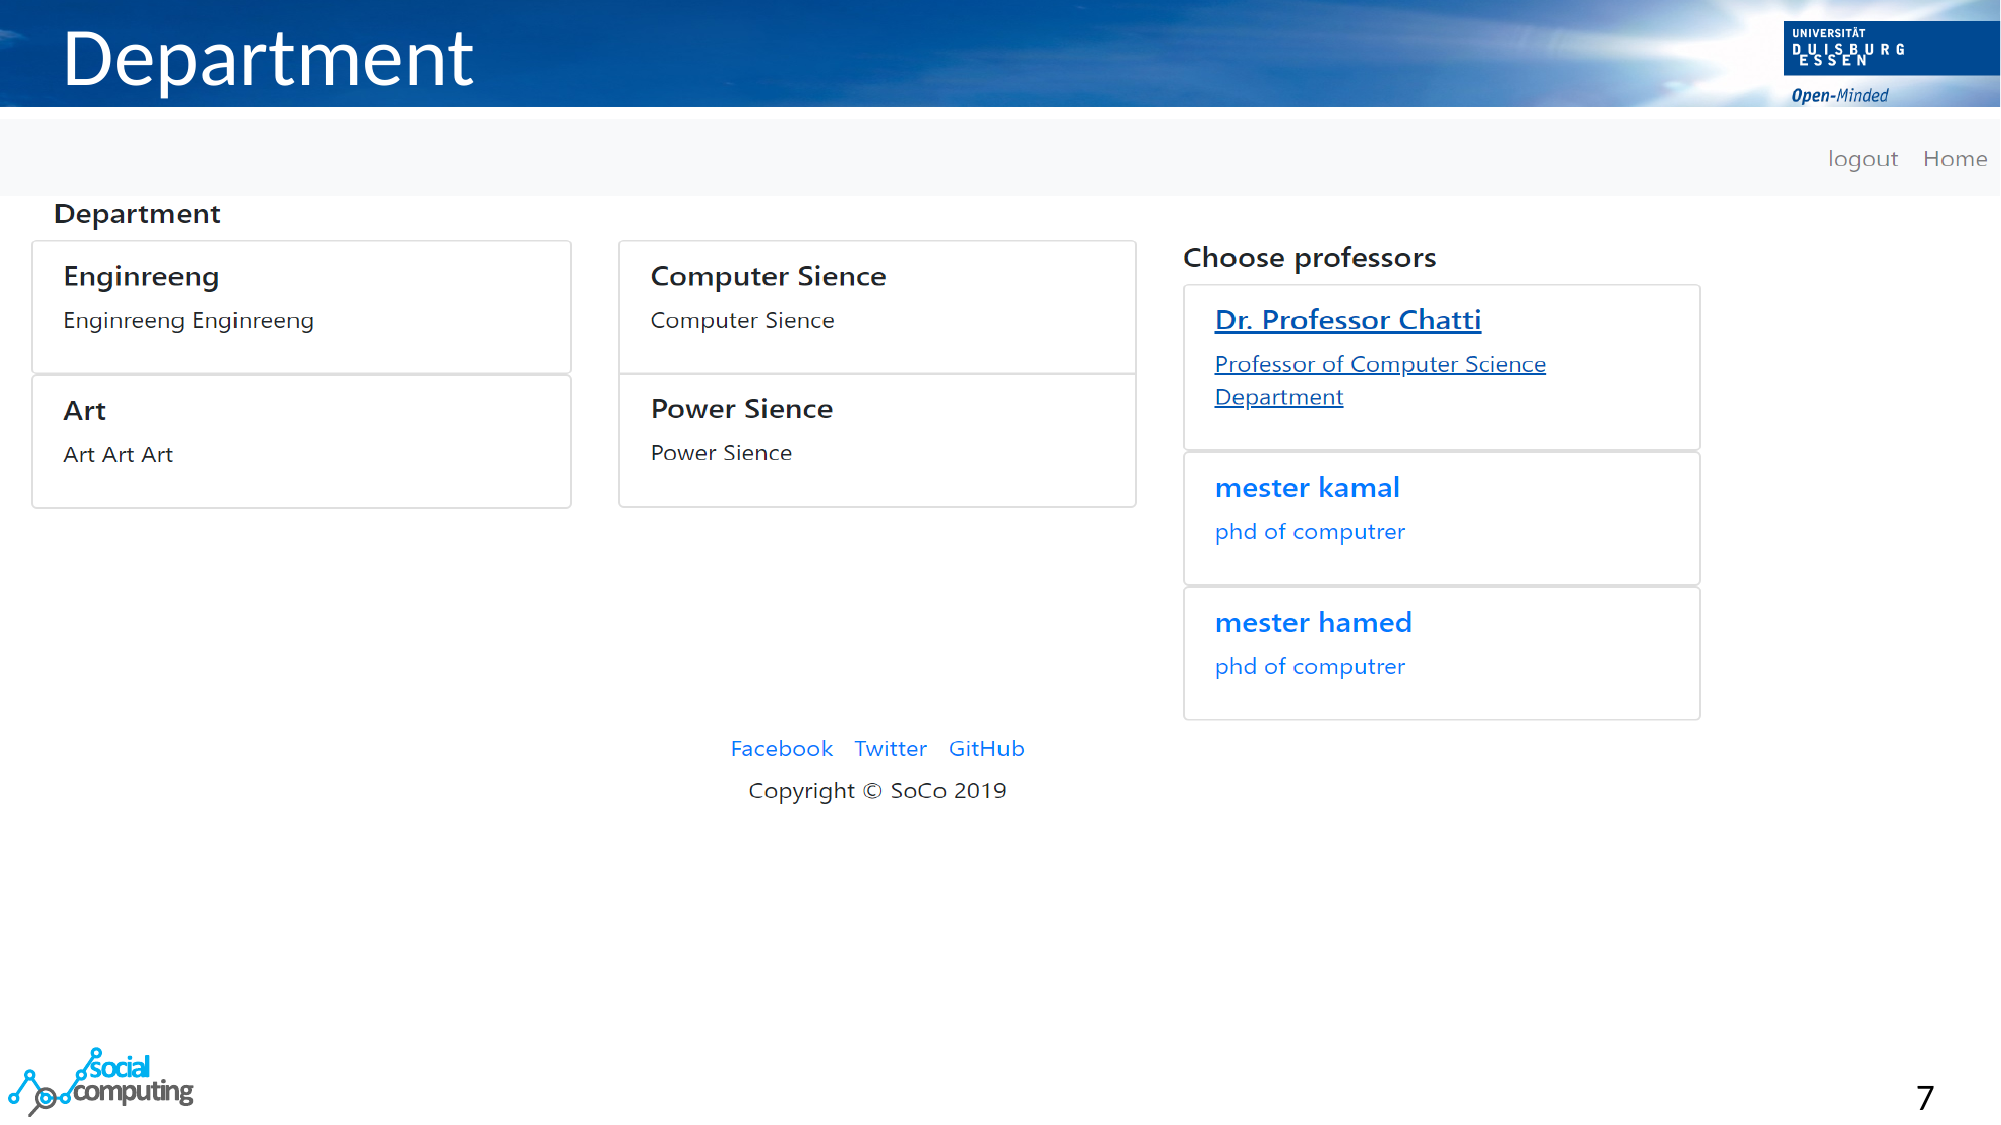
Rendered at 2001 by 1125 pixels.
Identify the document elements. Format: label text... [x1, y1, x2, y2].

text_box [1908, 1072, 1939, 1118]
picture [0, 111, 2000, 1014]
text_box Department [47, 0, 524, 112]
